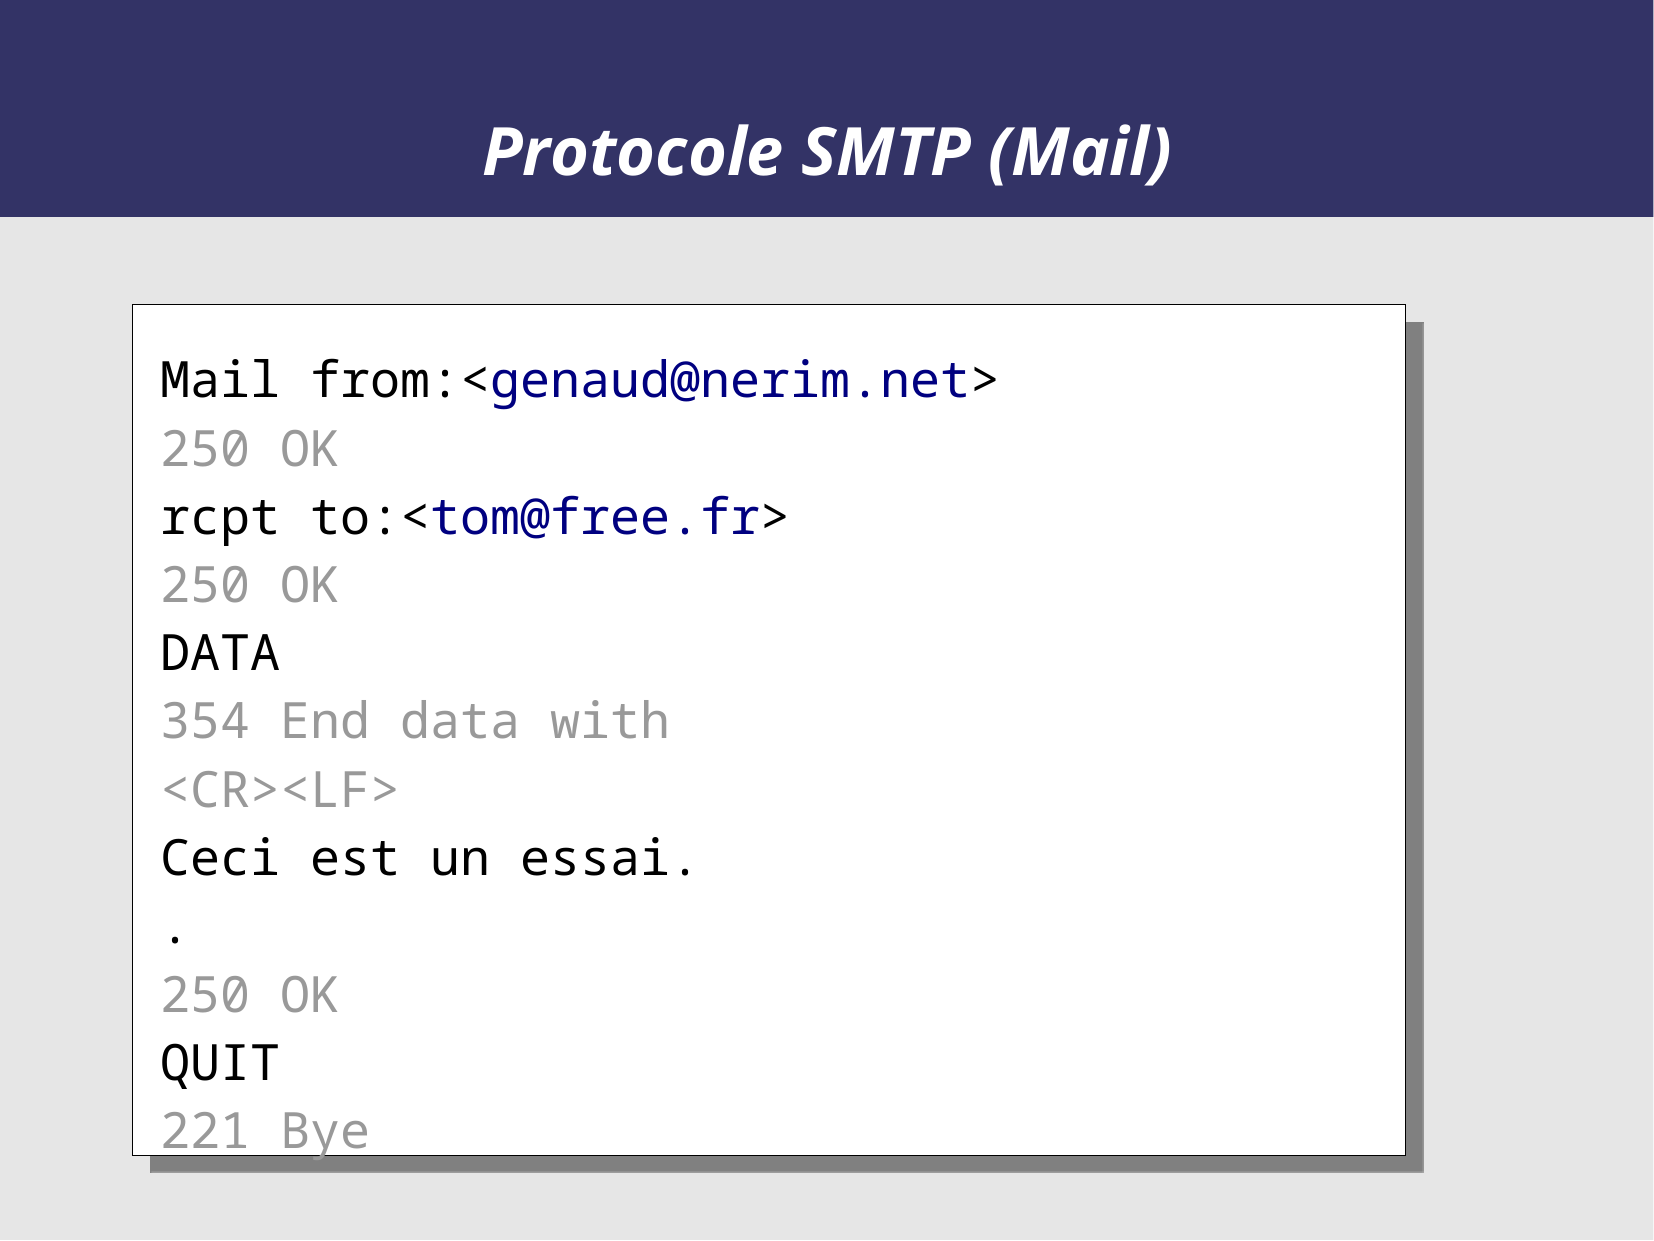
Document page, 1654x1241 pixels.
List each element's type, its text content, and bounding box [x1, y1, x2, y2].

text_box [132, 304, 1406, 1156]
title Protocole SMTP (Mail) [121, 46, 1534, 254]
text_box Mail from:<genaud@nerim.net> 250 OK rcpt to:<tom@free.fr> 250 OK DATA 354 End data with <CR><LF> Ceci est un essai. . 250 OK QUIT 221 Bye [160, 344, 1213, 1106]
